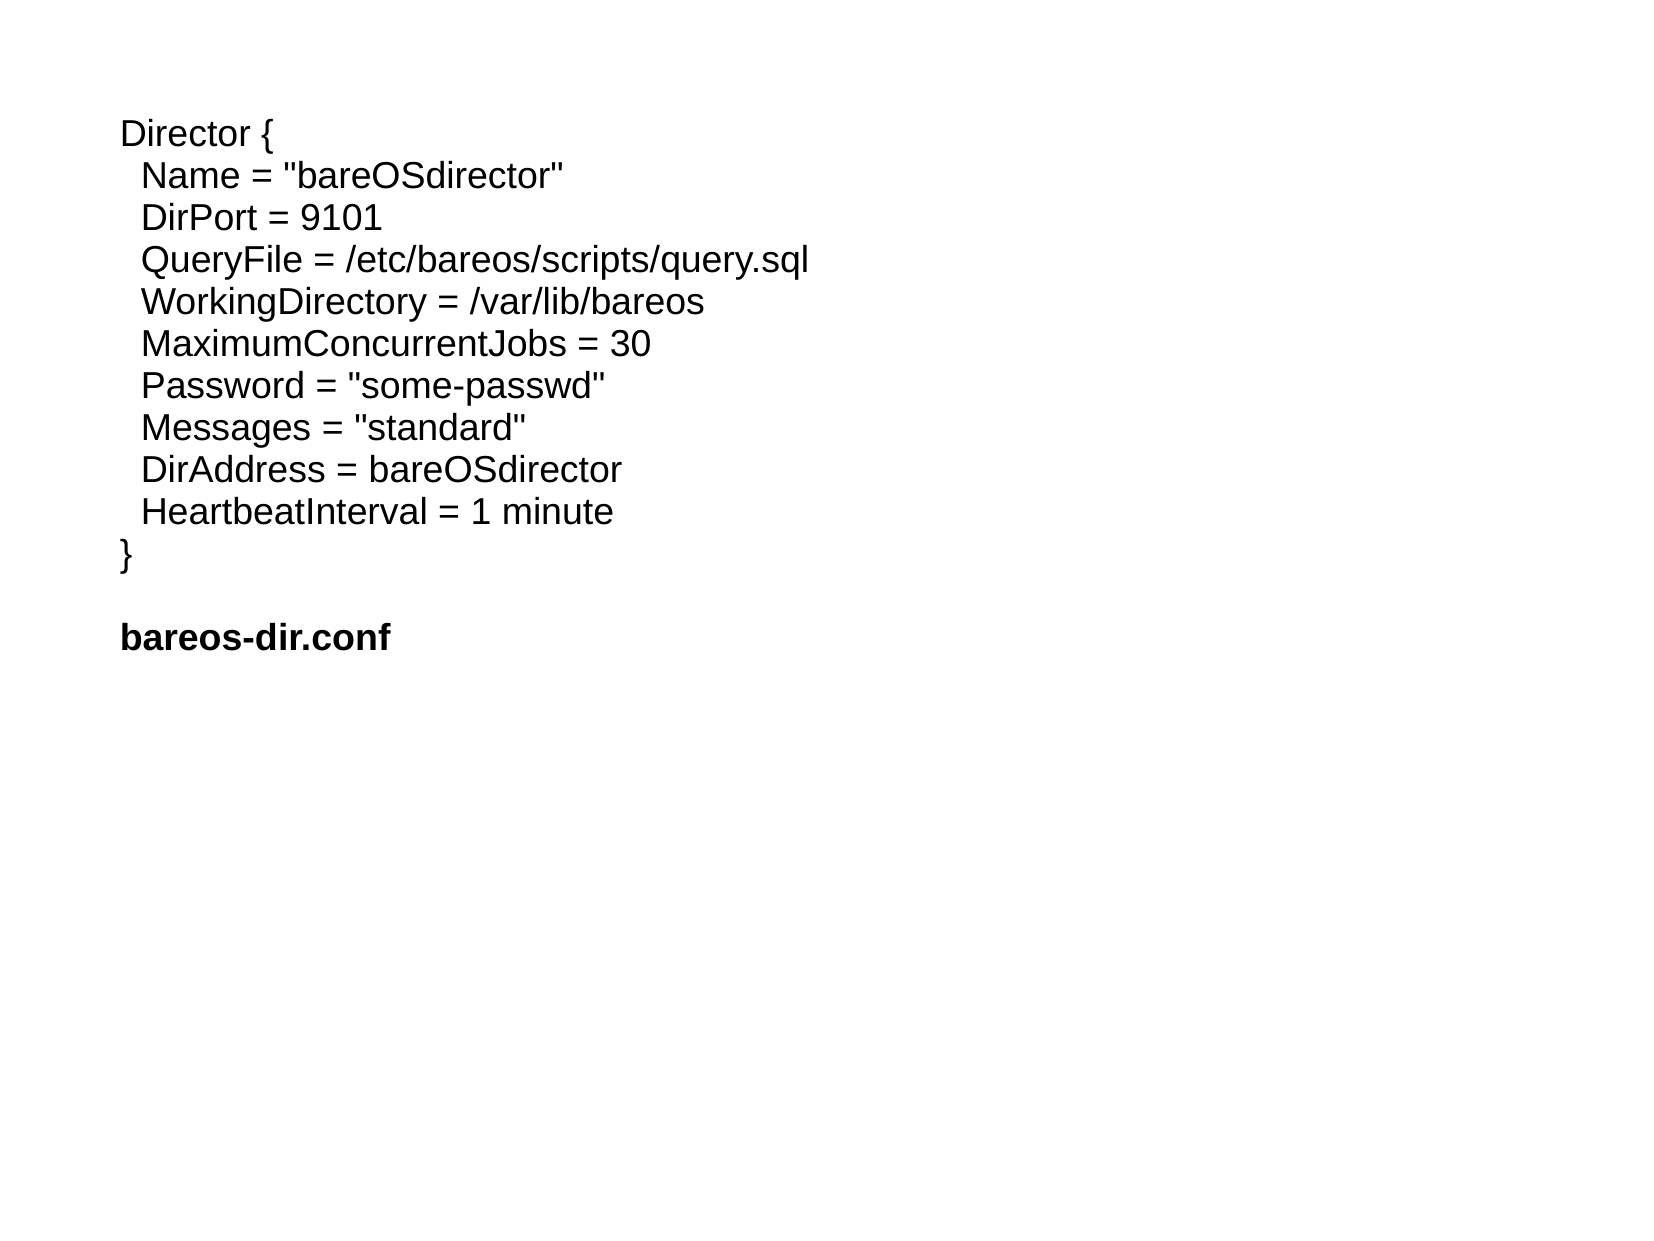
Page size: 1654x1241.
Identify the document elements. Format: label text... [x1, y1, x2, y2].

text_box Director { Name = "bareOSdirector" DirPort = 9101 QueryFile = /etc/bareos/scripts/query.sql WorkingDirectory = /var/lib/bareos MaximumConcurrentJobs = 30 Password = "some-passwd" Messages = "standard" DirAddress = bareOSdirector HeartbeatInterval = 1 minute } bareos-dir.conf [105, 105, 825, 666]
